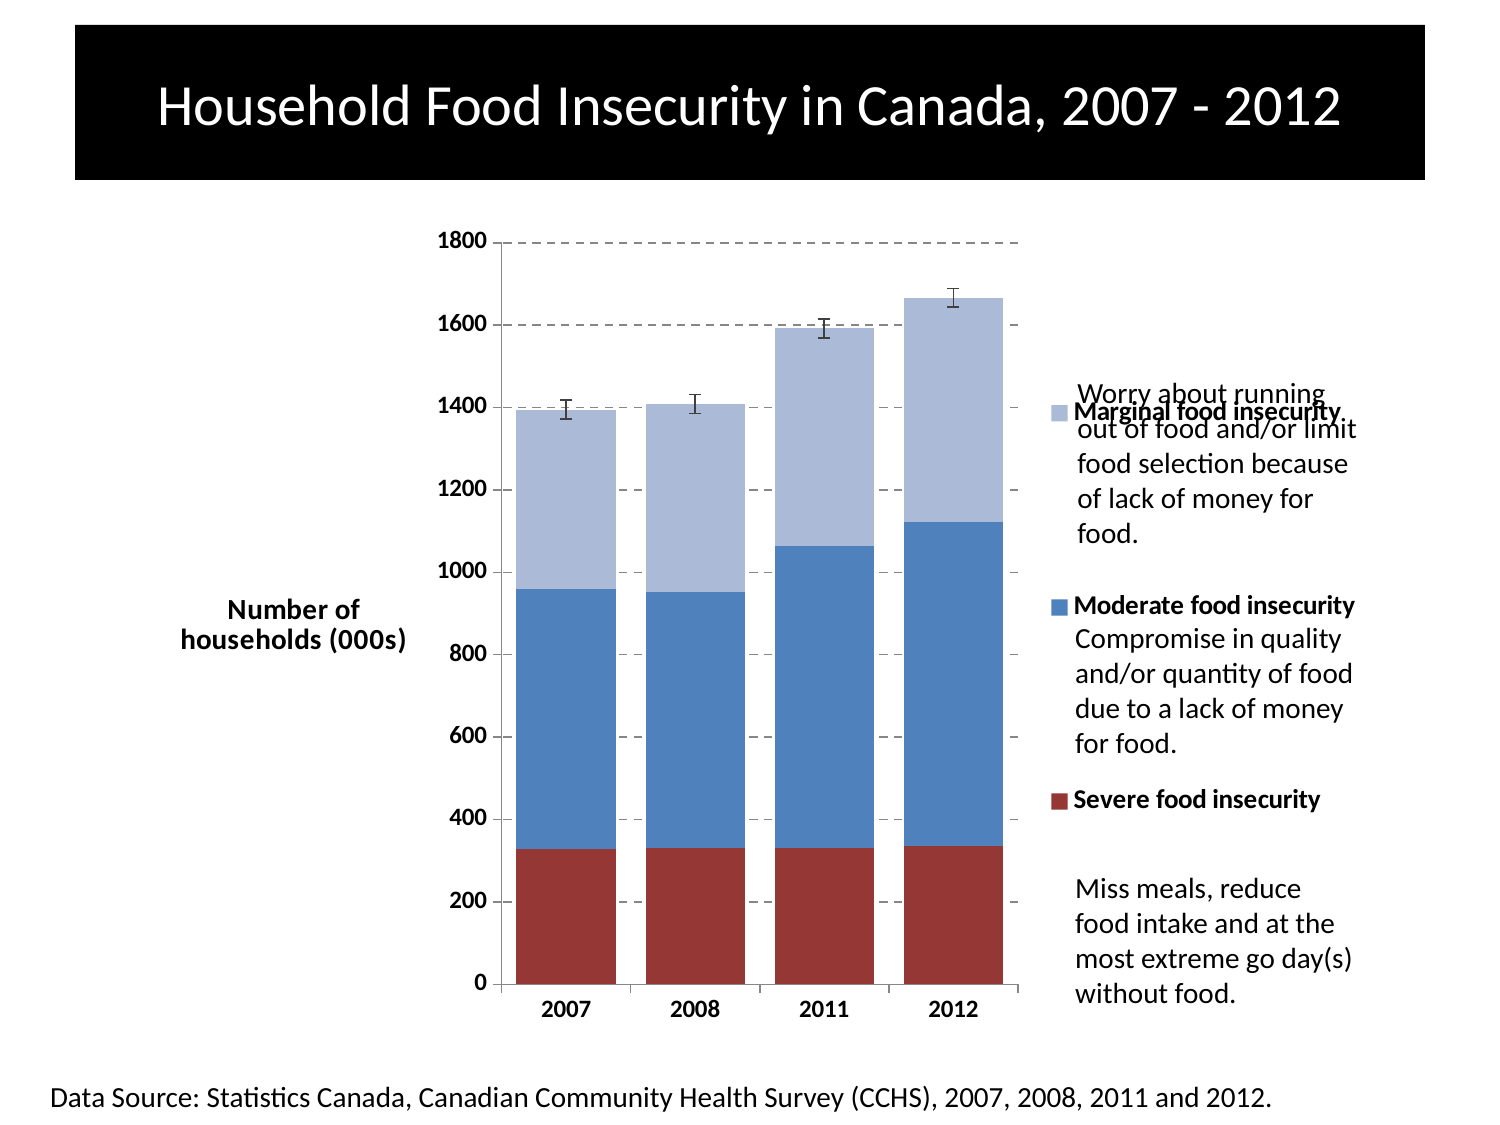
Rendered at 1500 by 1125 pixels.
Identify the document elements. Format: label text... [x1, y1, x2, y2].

text_box Worry about running out of food and/or limit food selection because of lack of money for food. [1062, 366, 1377, 538]
text_box Miss meals, reduce food intake and at the most extreme go day(s) without food. [1060, 862, 1375, 1050]
text_box Data Source: Statistics Canada, Canadian Community Health Survey (CCHS), 2007, 2008, 2011 and 2012. [35, 1070, 1500, 1121]
title Household Food Insecurity in Canada, 2007 - 2012 [75, 24, 1425, 180]
chart [148, 213, 1377, 1041]
text_box Compromise in quality and/or quantity of food due to a lack of money for food. [1060, 612, 1375, 775]
